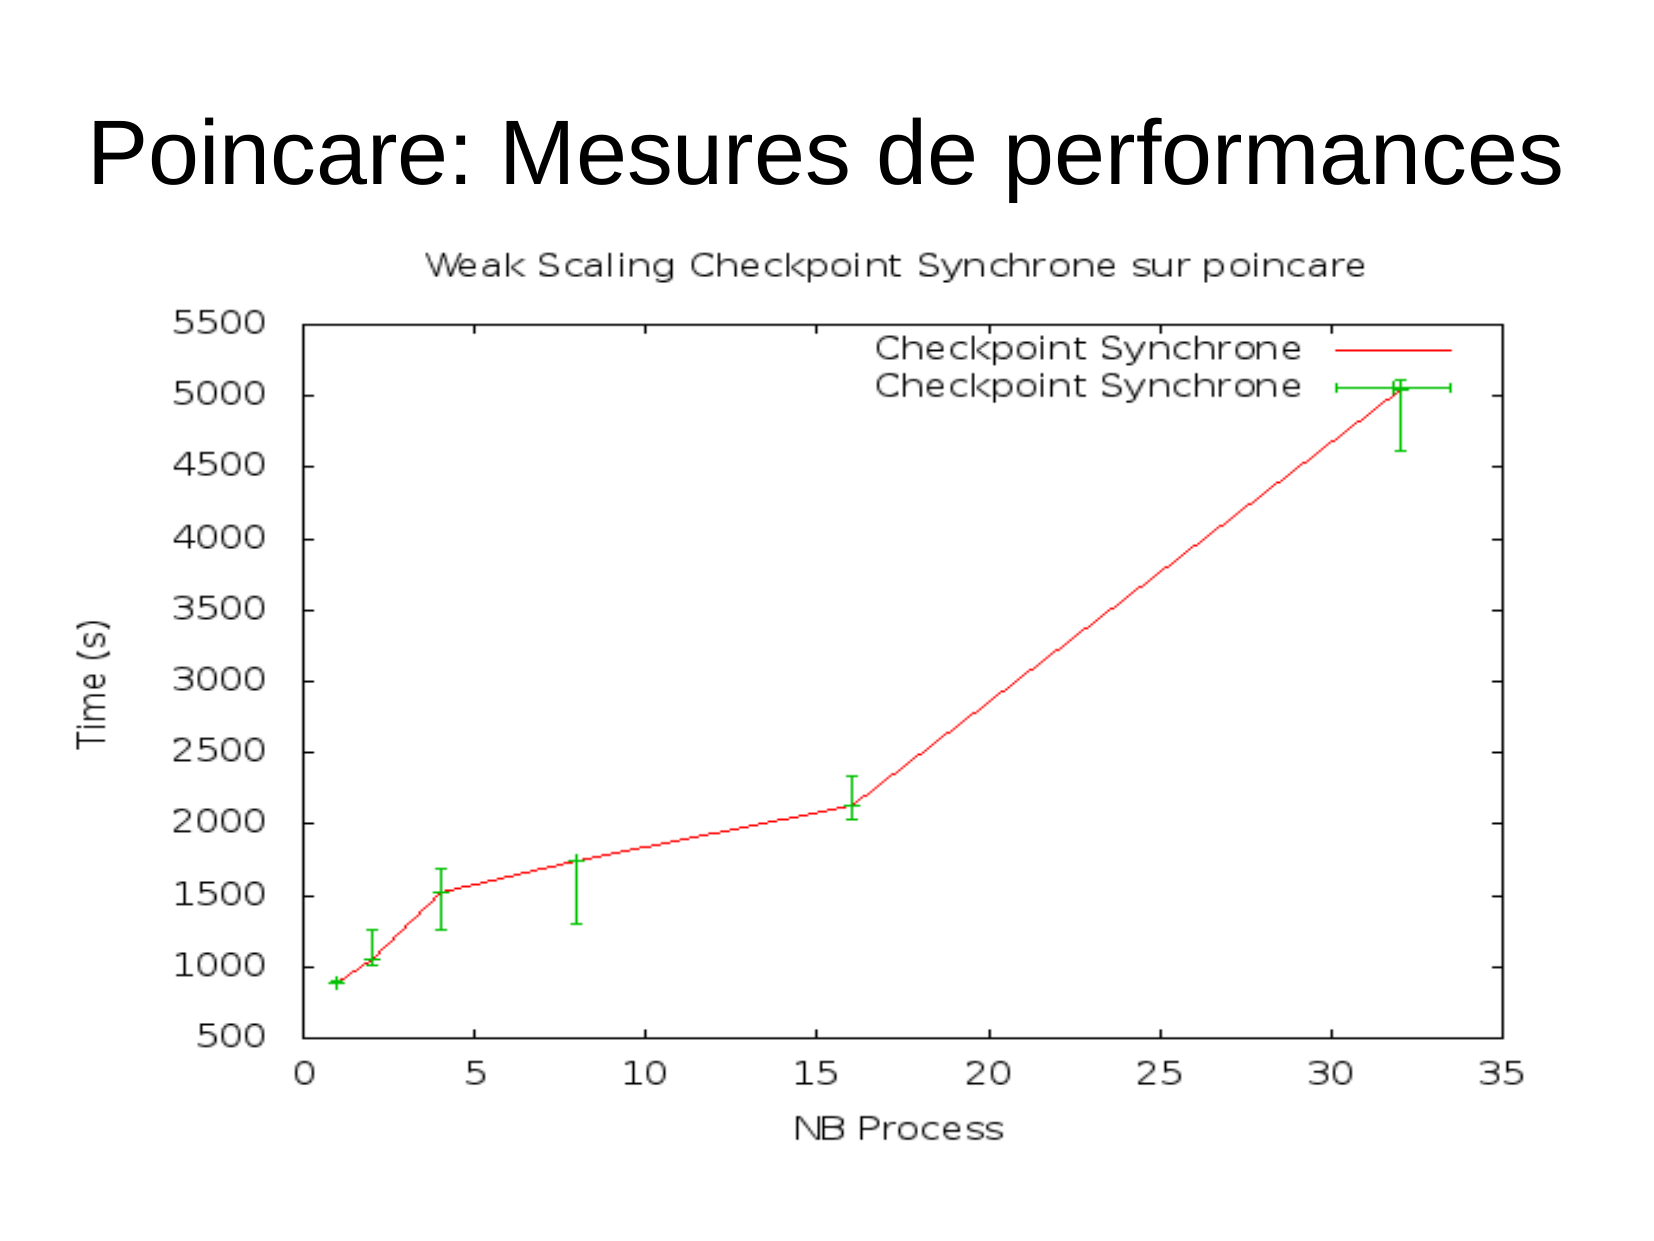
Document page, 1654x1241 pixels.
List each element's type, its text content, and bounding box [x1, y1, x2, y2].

picture [63, 212, 1583, 1158]
title Poincare: Mesures de performances [82, 49, 1571, 212]
